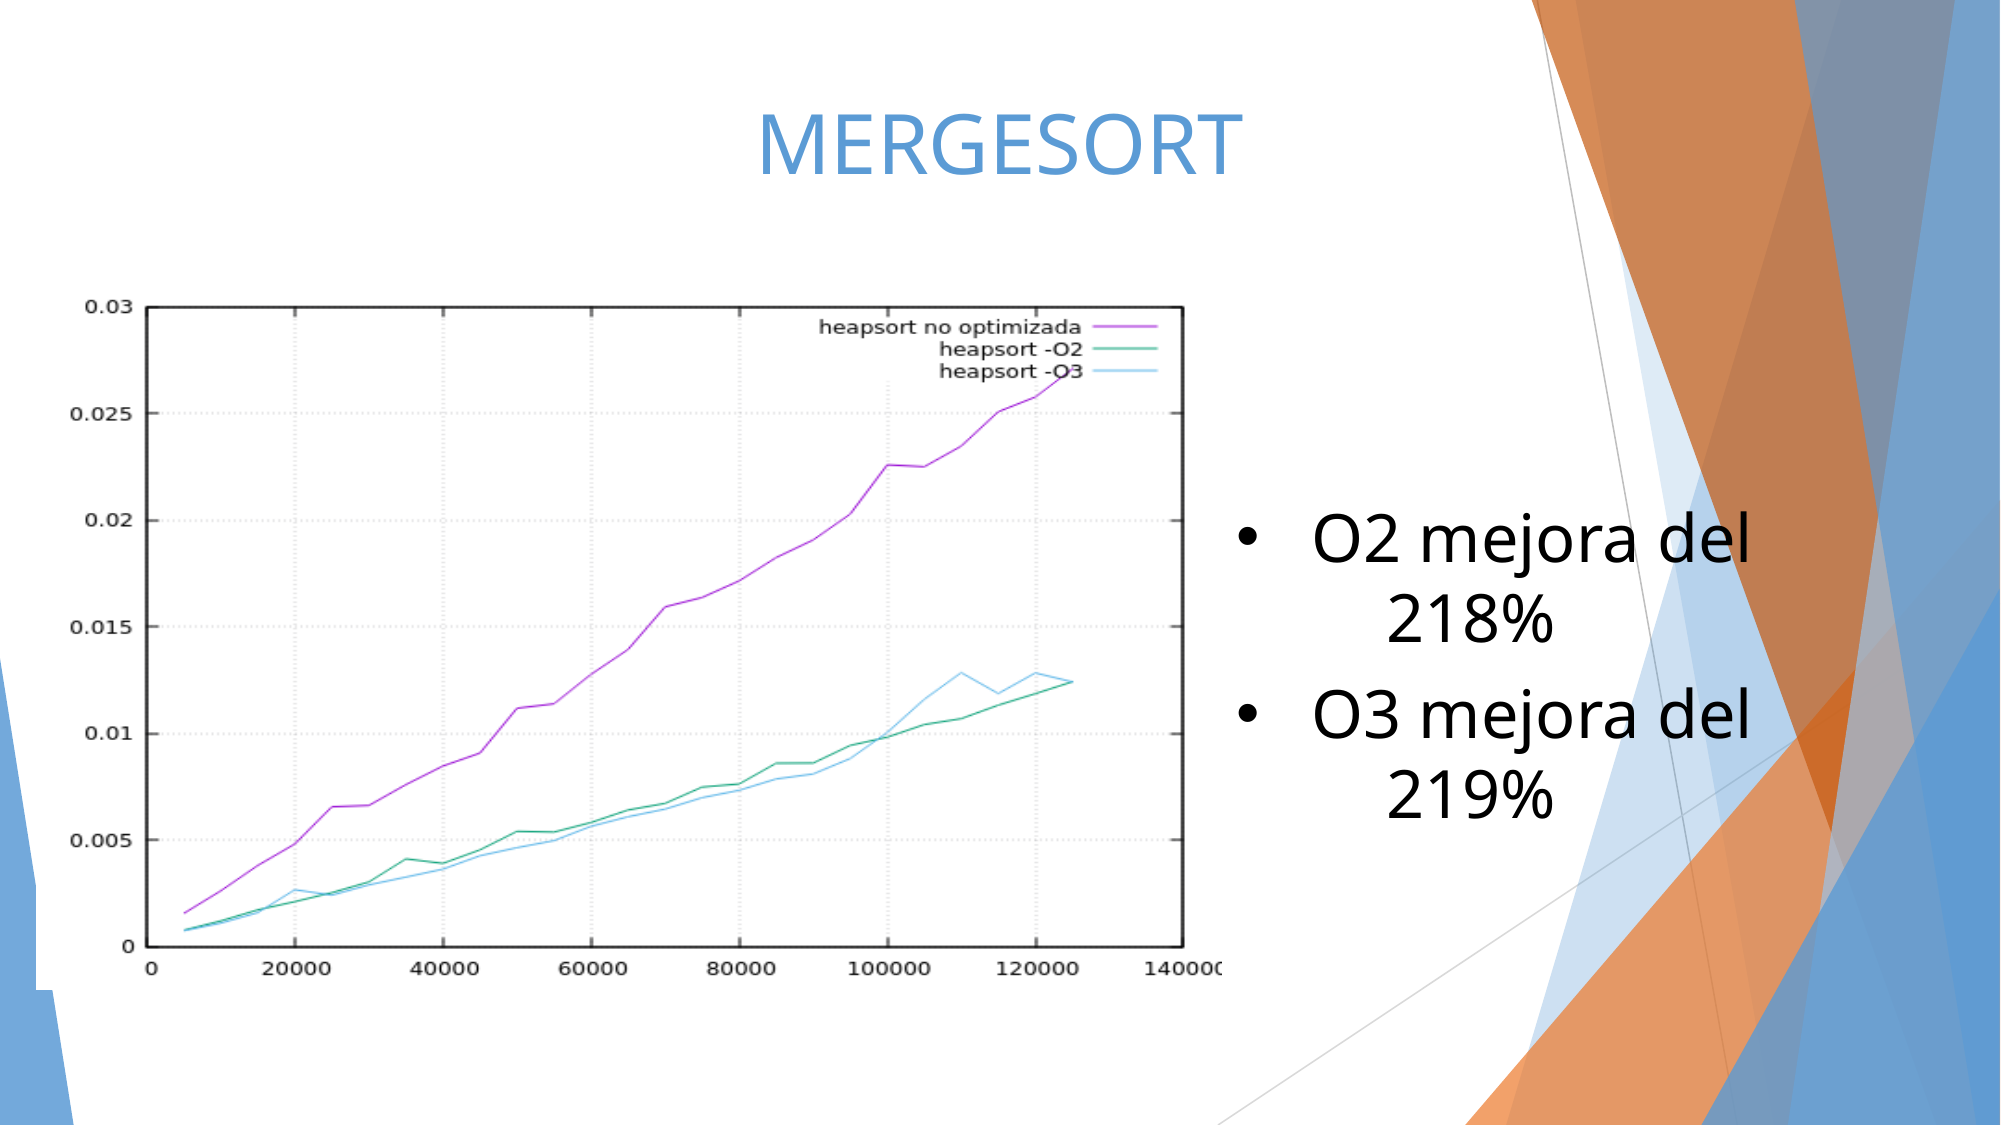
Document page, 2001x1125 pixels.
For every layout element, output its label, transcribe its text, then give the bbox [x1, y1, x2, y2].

picture [36, 284, 1222, 990]
text_box O2 mejora del 218% O3 mejora del 219% [1222, 488, 1934, 840]
title MERGESORT [0, 84, 2000, 214]
